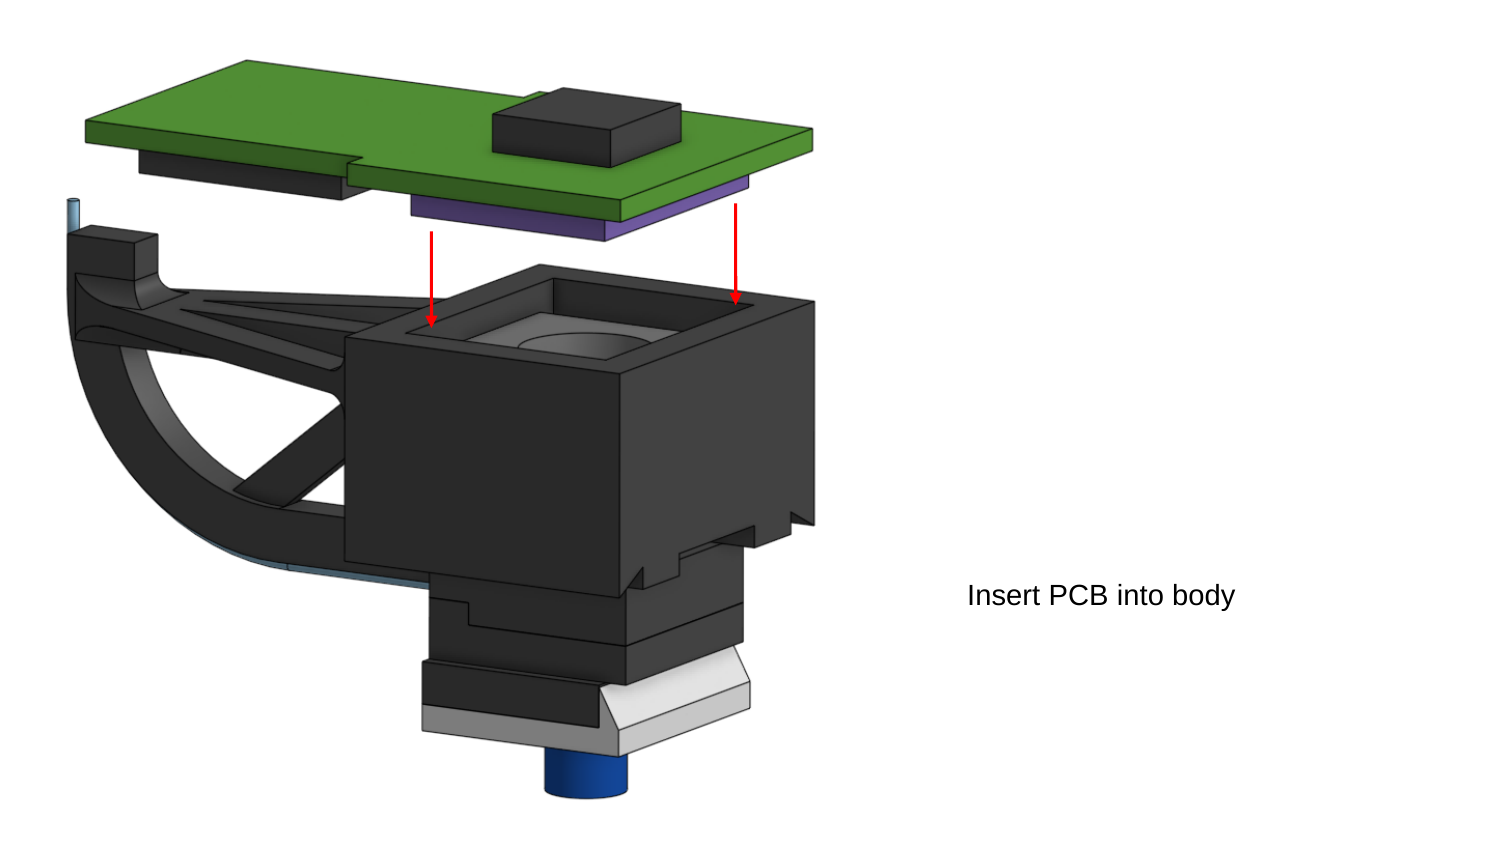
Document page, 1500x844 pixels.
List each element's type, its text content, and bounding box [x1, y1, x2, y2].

text_box Insert PCB into body [952, 560, 1441, 626]
picture [24, 24, 859, 819]
